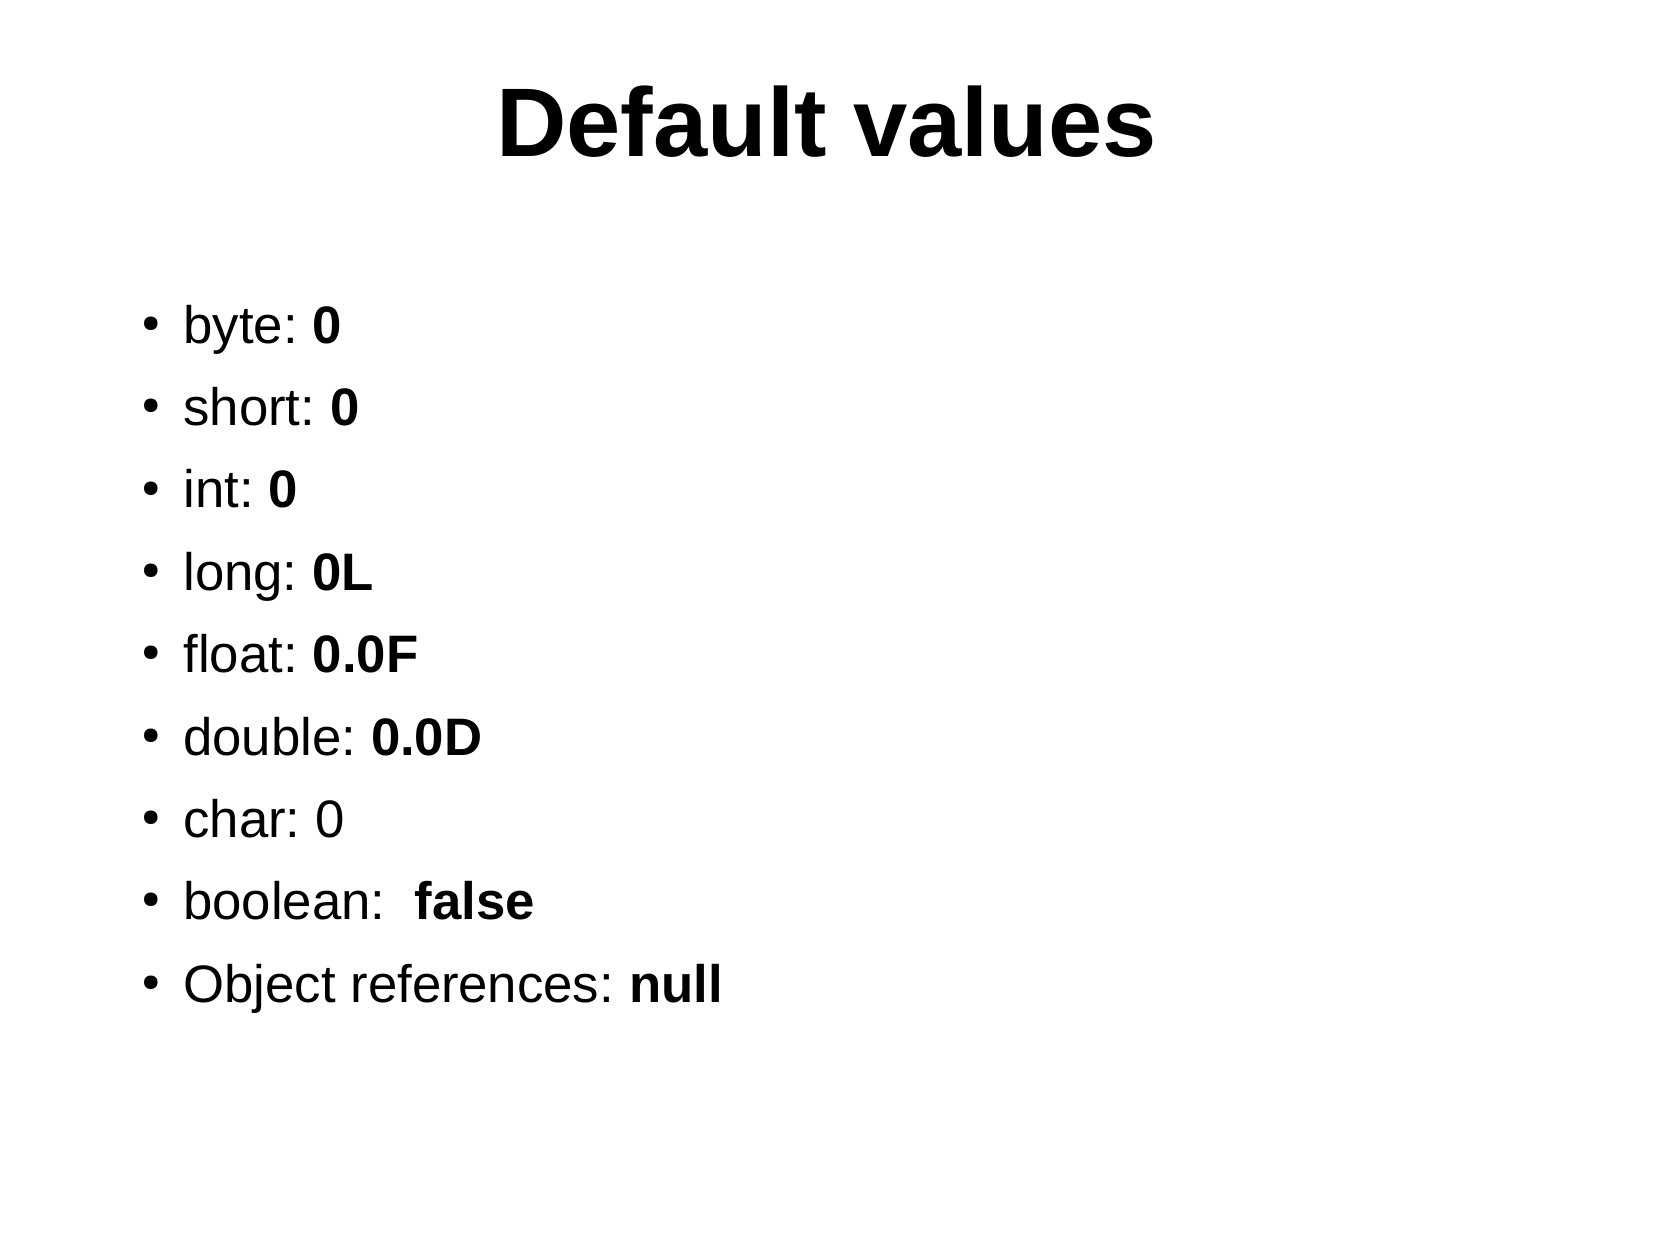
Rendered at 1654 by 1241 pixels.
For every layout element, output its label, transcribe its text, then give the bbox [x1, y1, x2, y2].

title Default values [82, 49, 1571, 196]
list byte: 0 short: 0 int: 0 long: 0L float: 0.0F double: 0.0D char: 0 boolean: false Object references: null [127, 295, 1571, 1015]
